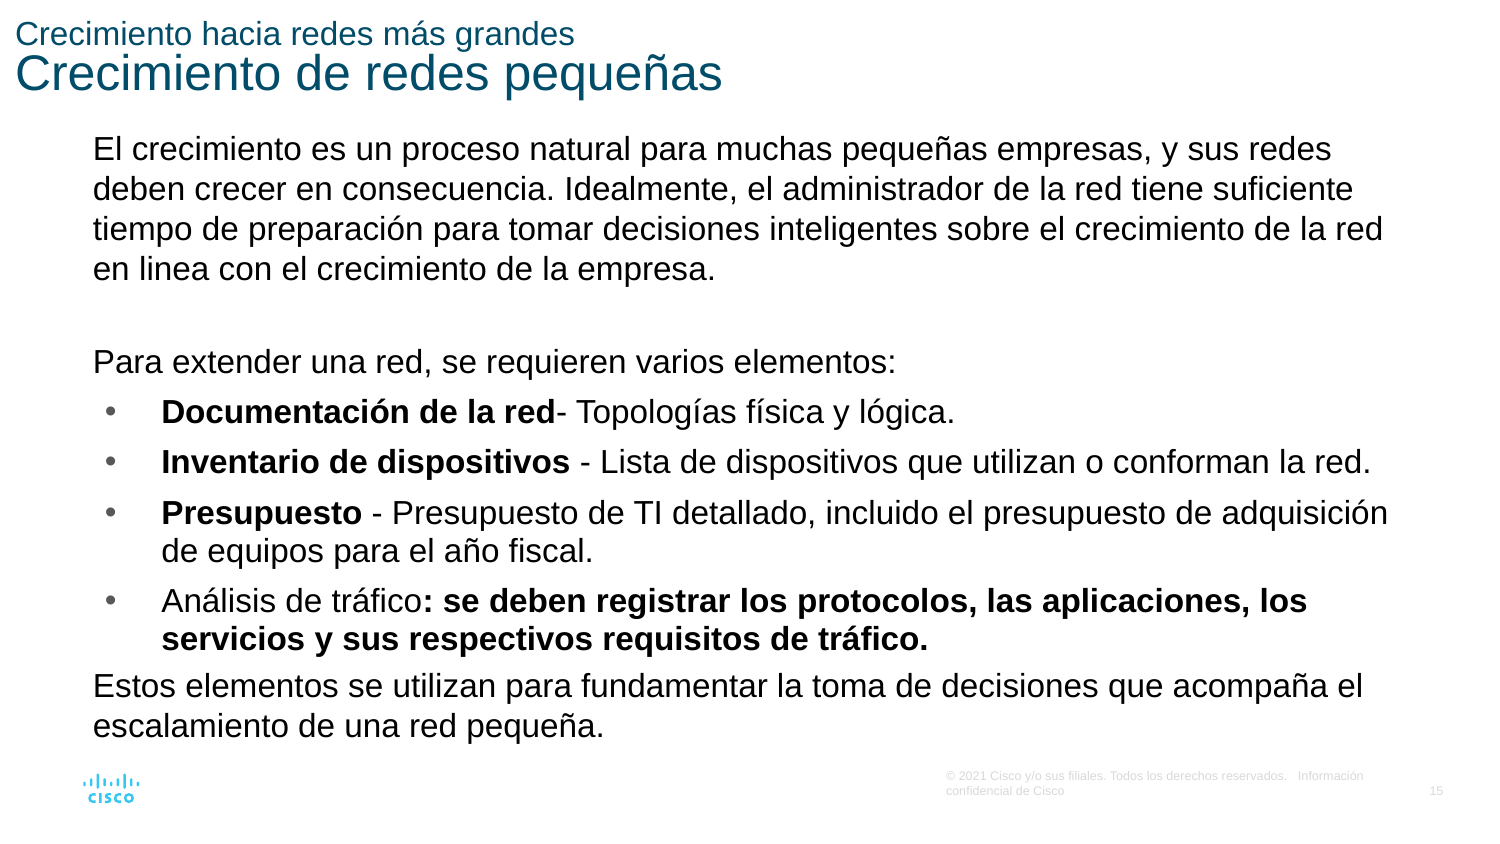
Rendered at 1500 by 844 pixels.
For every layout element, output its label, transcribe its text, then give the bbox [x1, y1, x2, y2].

title Crecimiento hacia redes más grandes Crecimiento de redes pequeñas [0, 0, 1369, 121]
list El crecimiento es un proceso natural para muchas pequeñas empresas, y sus redes deben crecer en consecuencia. Idealmente, el administrador de la red tiene suficiente tiempo de preparación para tomar decisiones inteligentes sobre el crecimiento de la red en linea con el crecimiento de la empresa. Para extender una red, se requieren varios elementos: Documentación de la red- Topologías física y lógica. Inventario de dispositivos - Lista de dispositivos que utilizan o conforman la red. Presupuesto - Presupuesto de TI detallado, incluido el presupuesto de adquisición de equipos para el año fiscal. Análisis de tráfico: se deben registrar los protocolos, las aplicaciones, los servicios y sus respectivos requisitos de tráfico. Estos elementos se utilizan para fundamentar la toma de decisiones que acompaña el escalamiento de una red pequeña. [77, 120, 1437, 726]
